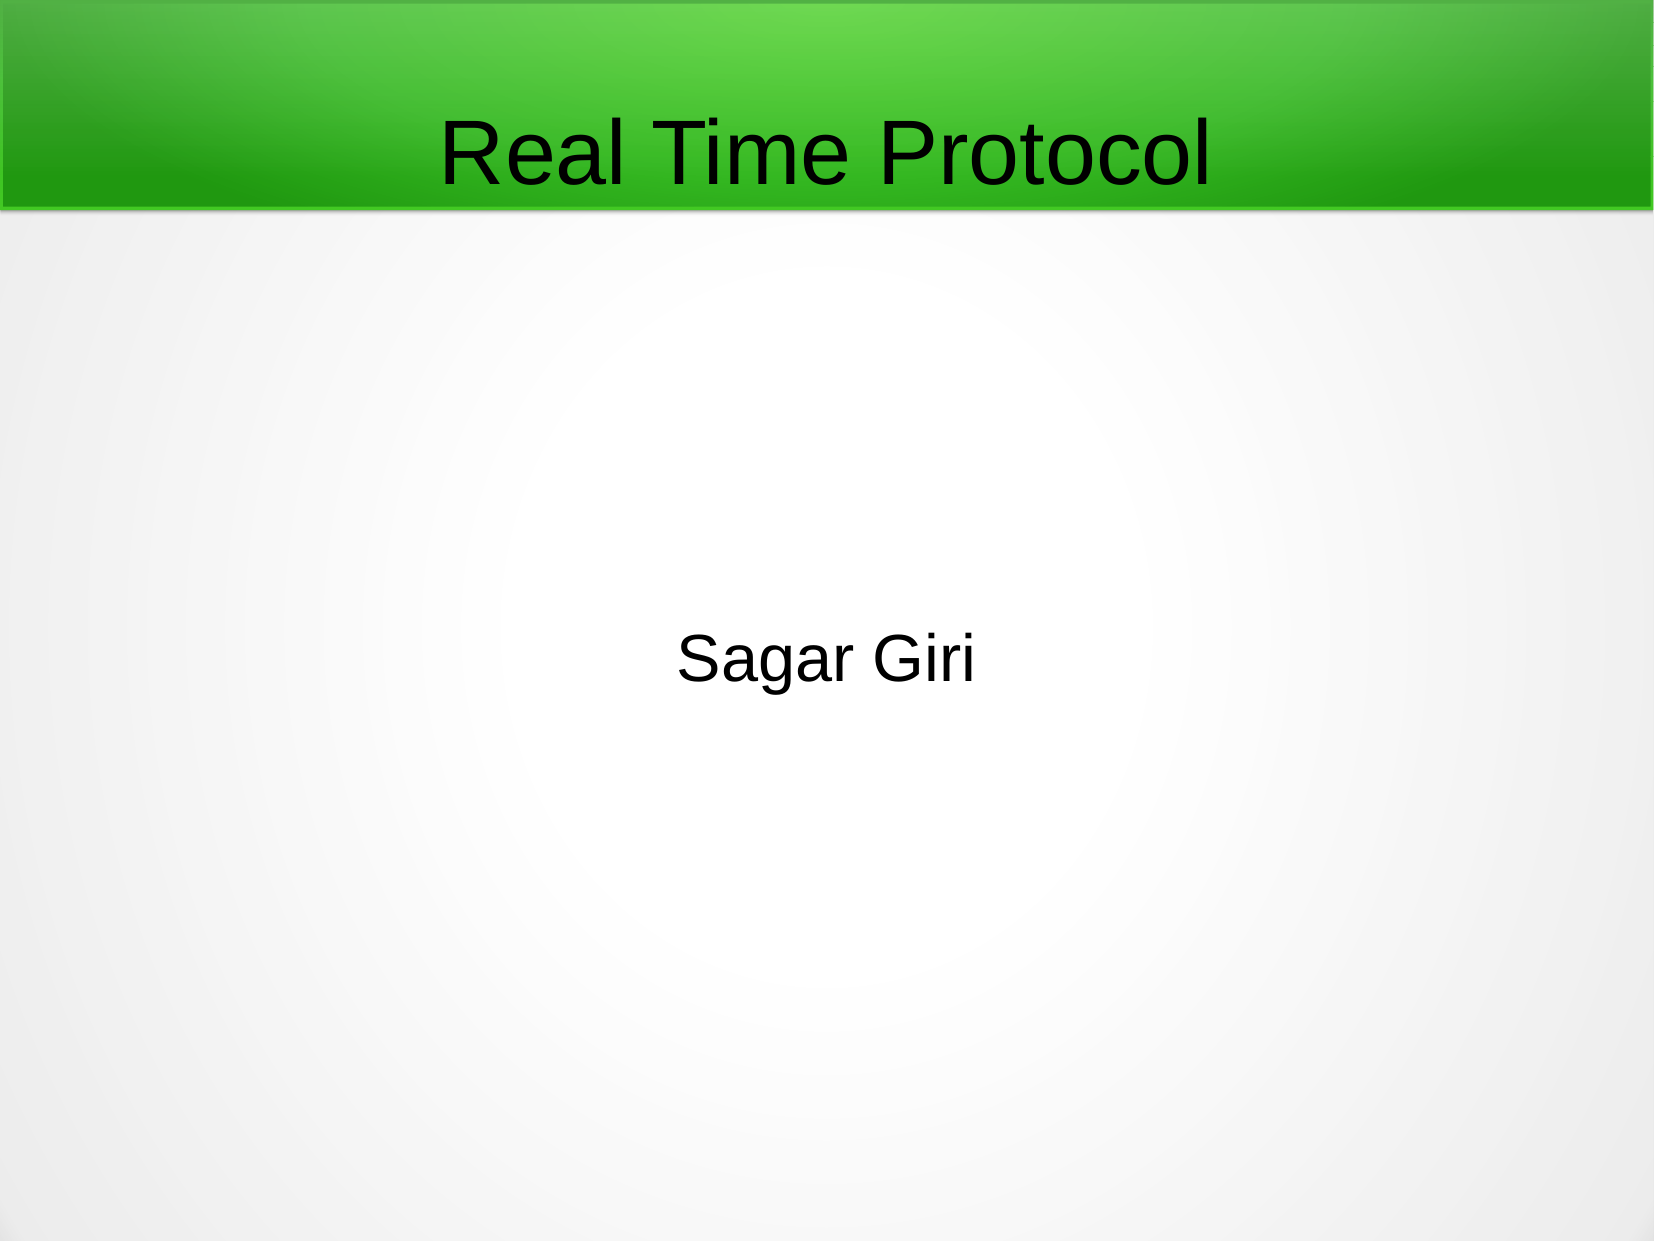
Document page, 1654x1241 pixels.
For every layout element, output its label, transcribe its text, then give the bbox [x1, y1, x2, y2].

title Real Time Protocol [82, 49, 1571, 257]
subtitle Sagar Giri [82, 299, 1571, 1019]
